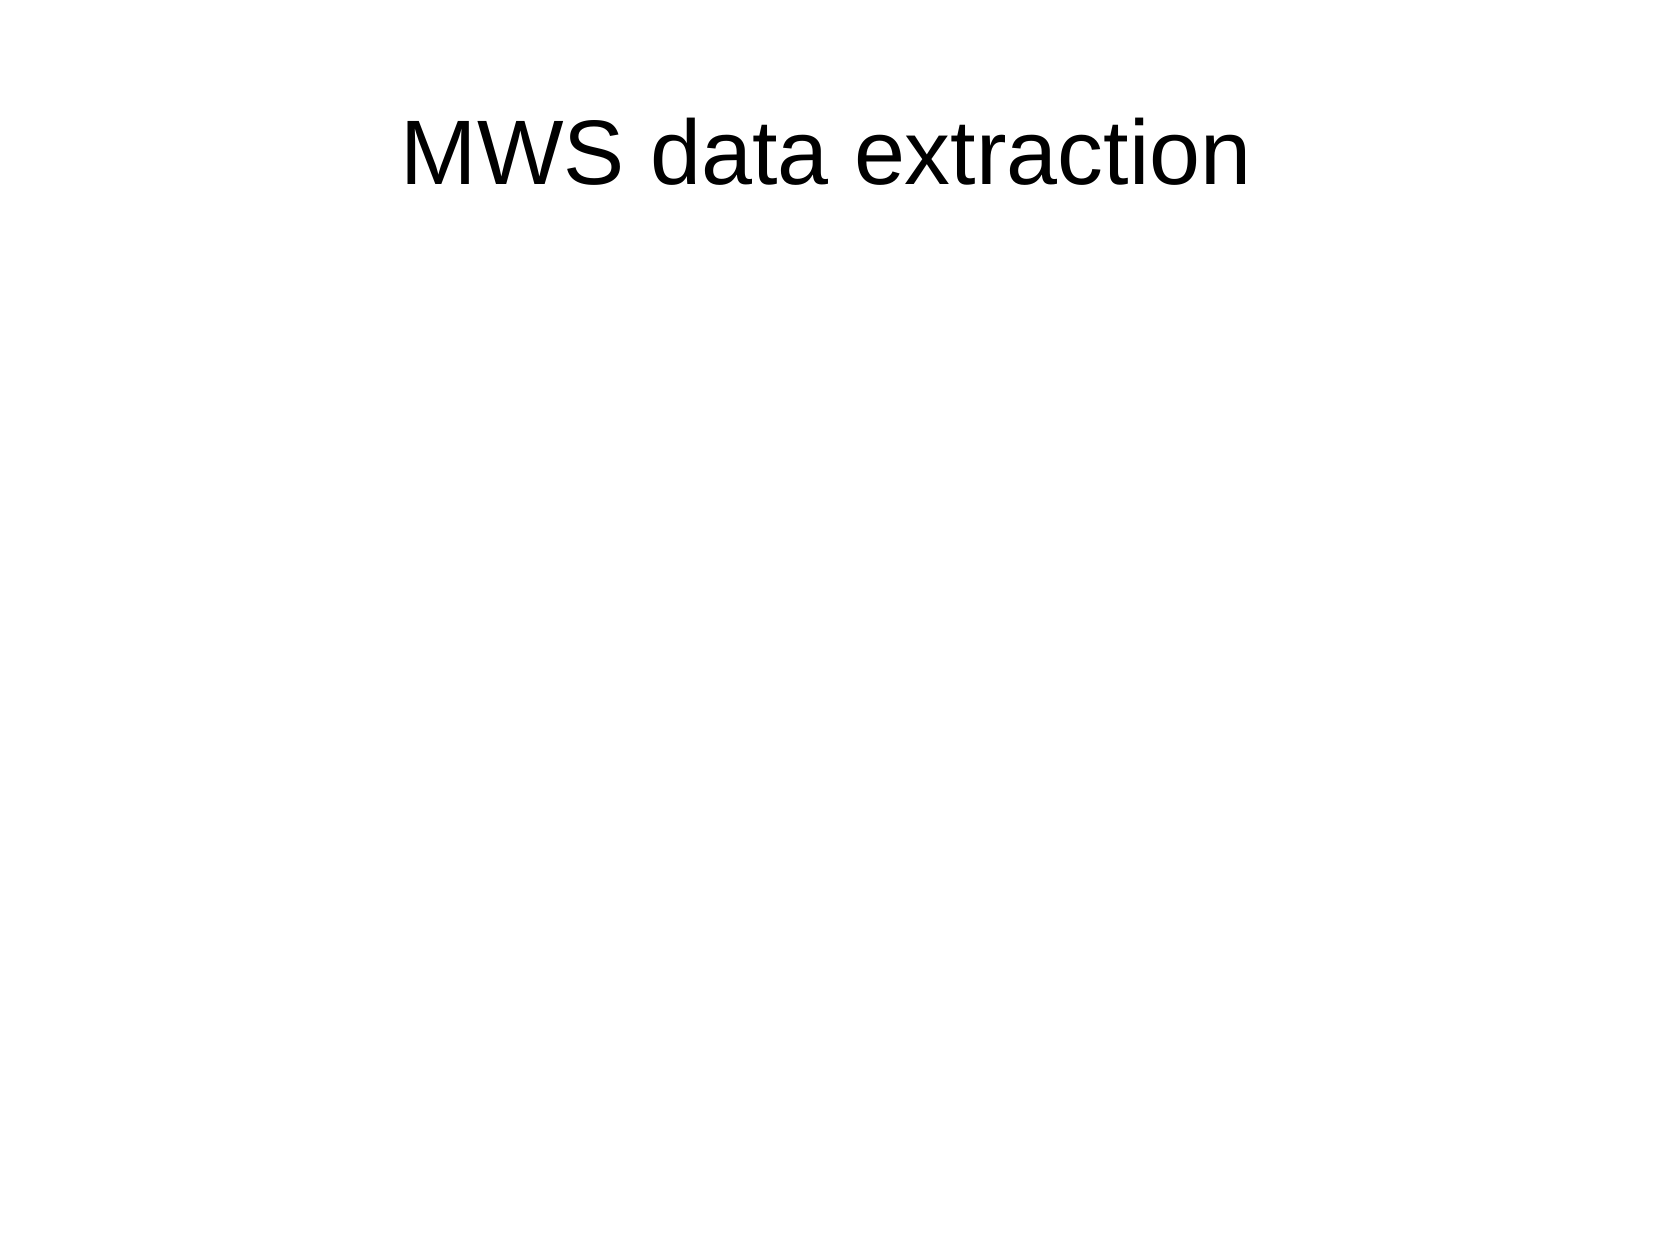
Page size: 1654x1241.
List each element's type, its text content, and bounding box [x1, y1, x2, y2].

title MWS data extraction [82, 49, 1571, 257]
